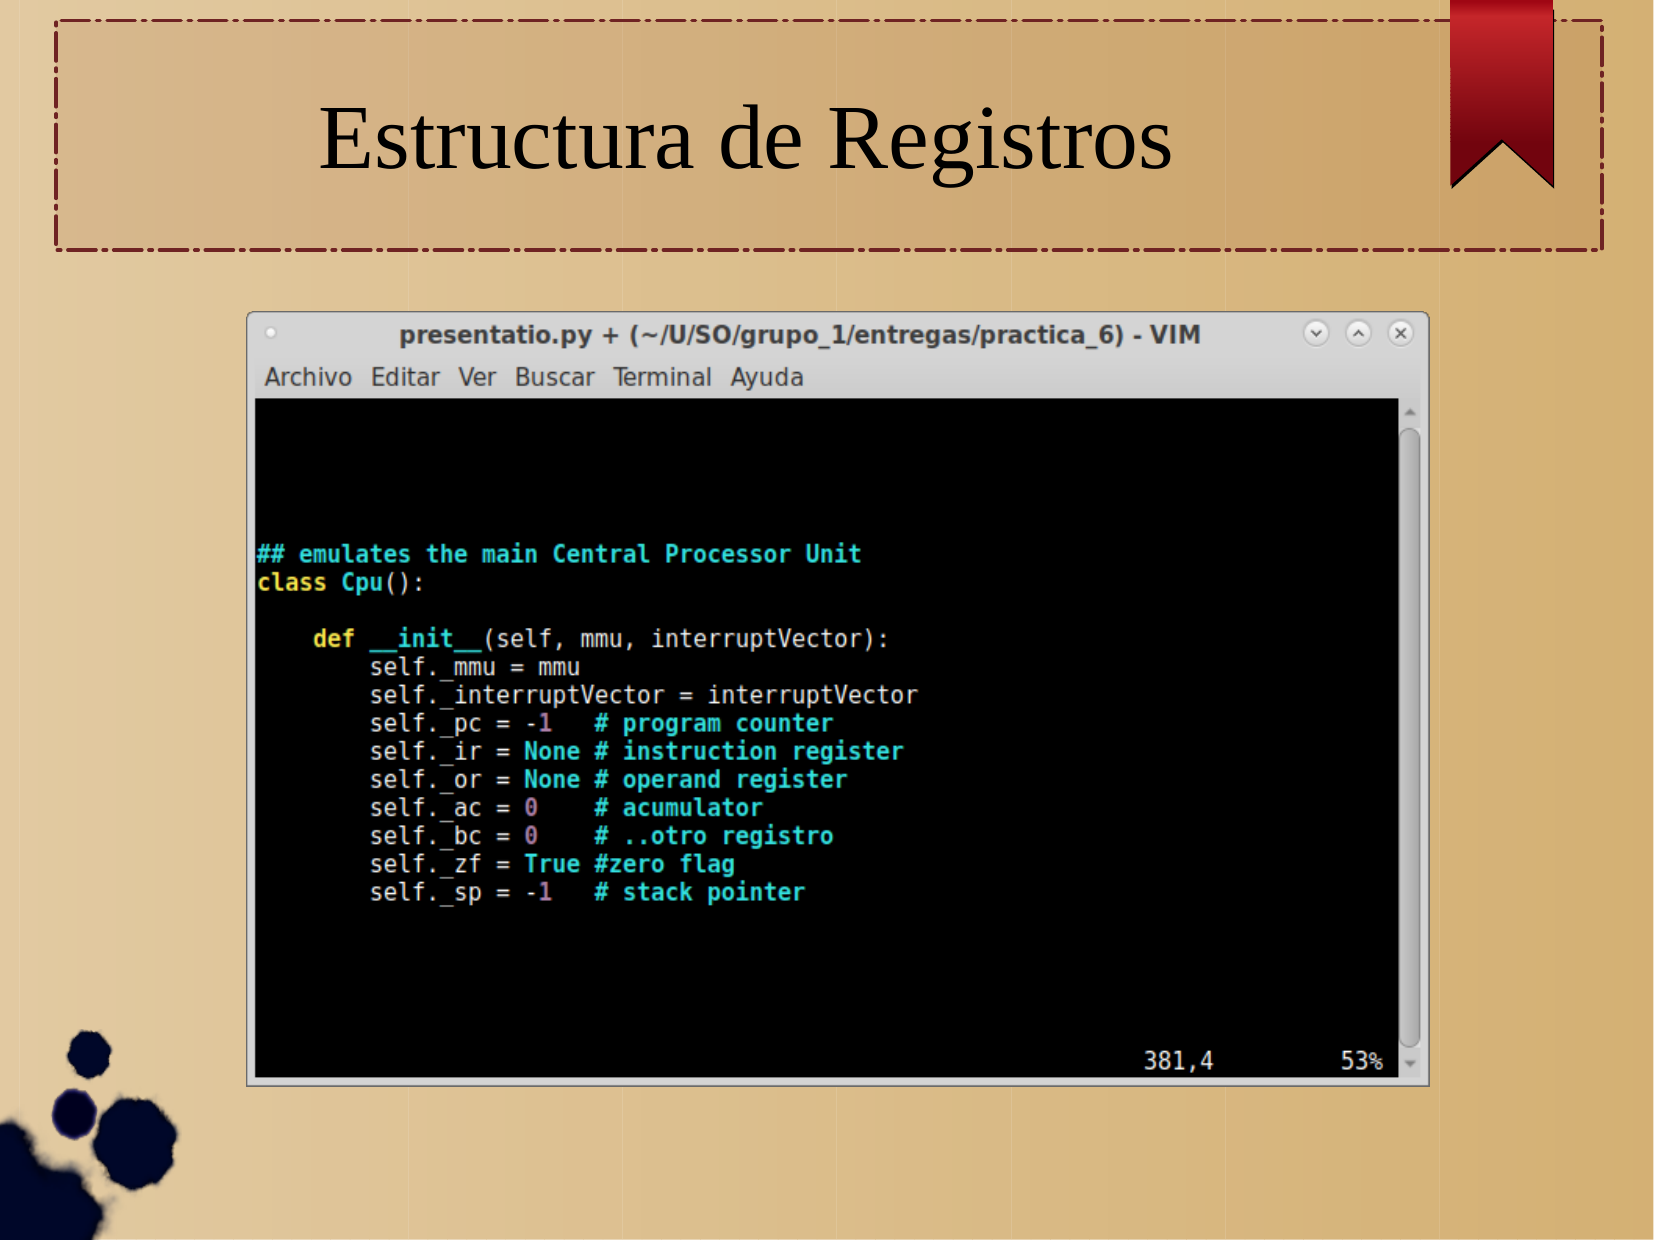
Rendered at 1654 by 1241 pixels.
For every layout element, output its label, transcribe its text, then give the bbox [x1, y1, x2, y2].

picture [246, 311, 1430, 1087]
title Estructura de Registros [82, 47, 1412, 229]
